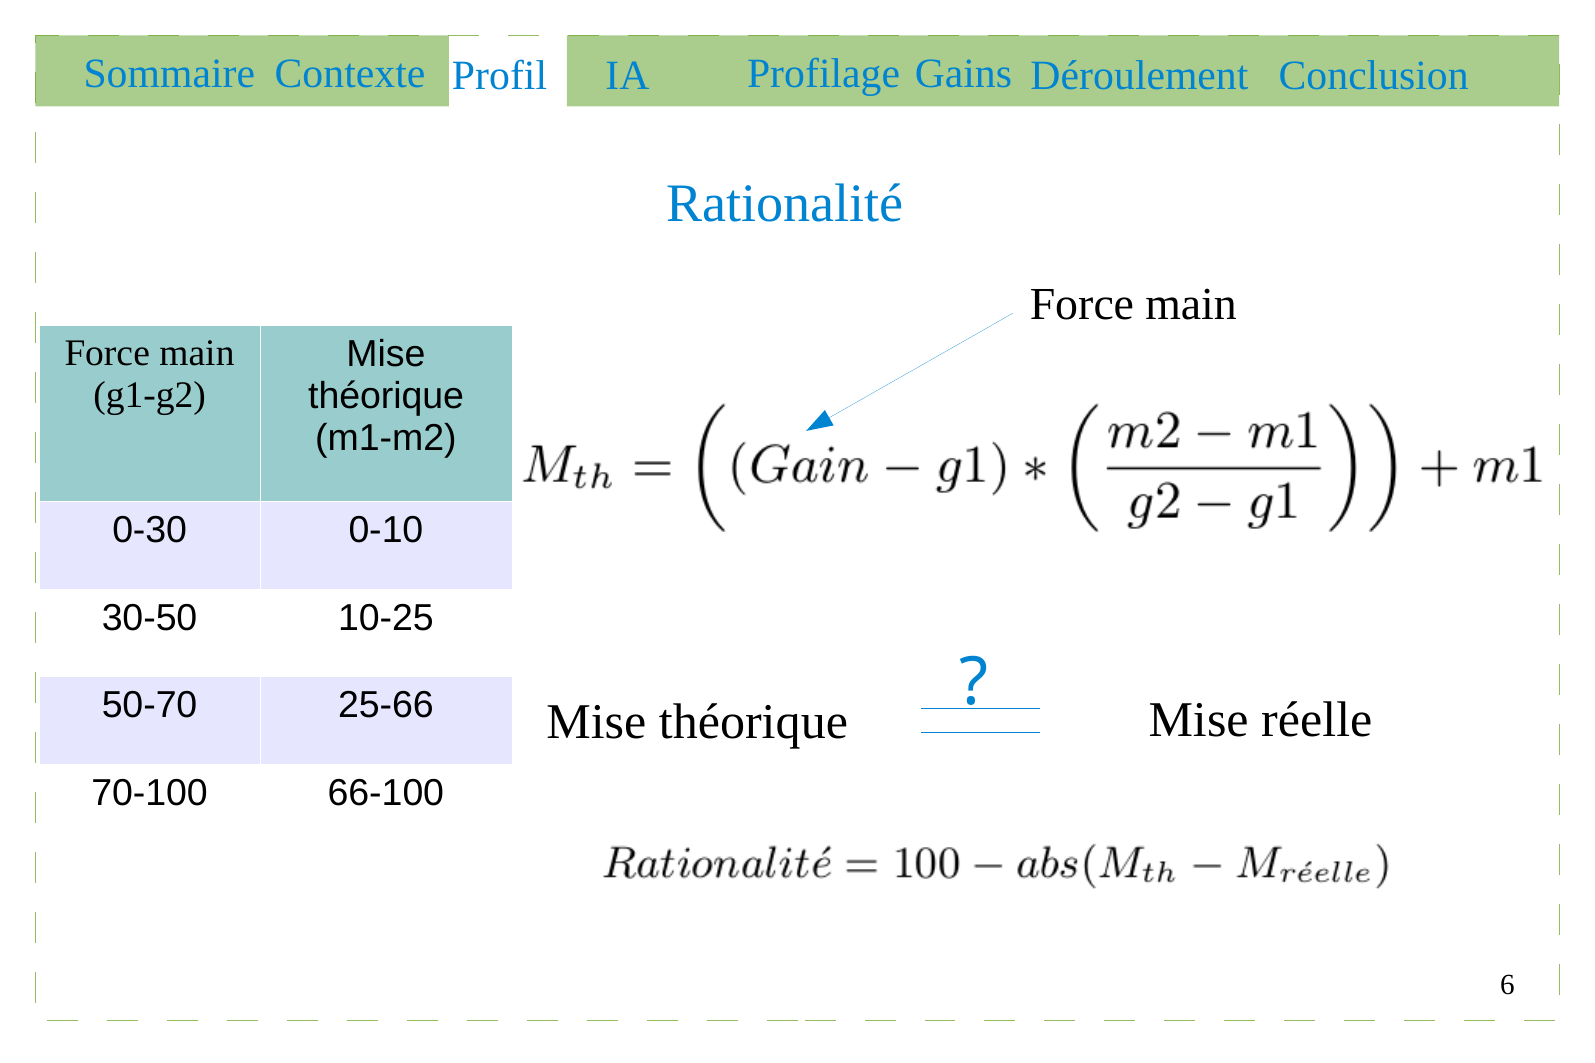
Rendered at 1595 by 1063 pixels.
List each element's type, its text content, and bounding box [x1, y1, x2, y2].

text_box IA [590, 45, 804, 107]
table_cell 66-100 [261, 765, 512, 851]
table_header Force main (g1-g2) [40, 326, 260, 501]
text_box Gains [934, 42, 1040, 105]
text_box Force main [1015, 271, 1252, 338]
table_cell 25-66 [261, 677, 512, 764]
text_box Profil [437, 45, 567, 107]
text_box [35, 35, 449, 107]
text_box Mise théorique [531, 686, 886, 829]
text_box ? [944, 625, 993, 722]
text_box Déroulement [1015, 45, 1264, 107]
text_box [566, 35, 1560, 107]
text_box Contexte [284, 42, 449, 105]
table_cell 50-70 [40, 677, 260, 764]
text_box Mise réelle [1133, 685, 1501, 758]
table_cell 30-50 [40, 590, 260, 676]
table_cell 0-30 [40, 502, 260, 589]
table_cell 70-100 [40, 765, 260, 851]
table_cell 0-10 [261, 502, 512, 589]
picture [555, 791, 1423, 934]
table_header Mise théorique (m1-m2) [261, 326, 512, 501]
text_box Sommaire [68, 42, 284, 105]
text_box Conclusion [1264, 45, 1501, 107]
picture [513, 363, 1556, 579]
text_box Rationalité [23, 165, 1548, 241]
text_box Profilage [732, 42, 934, 105]
table_cell 10-25 [261, 590, 512, 676]
